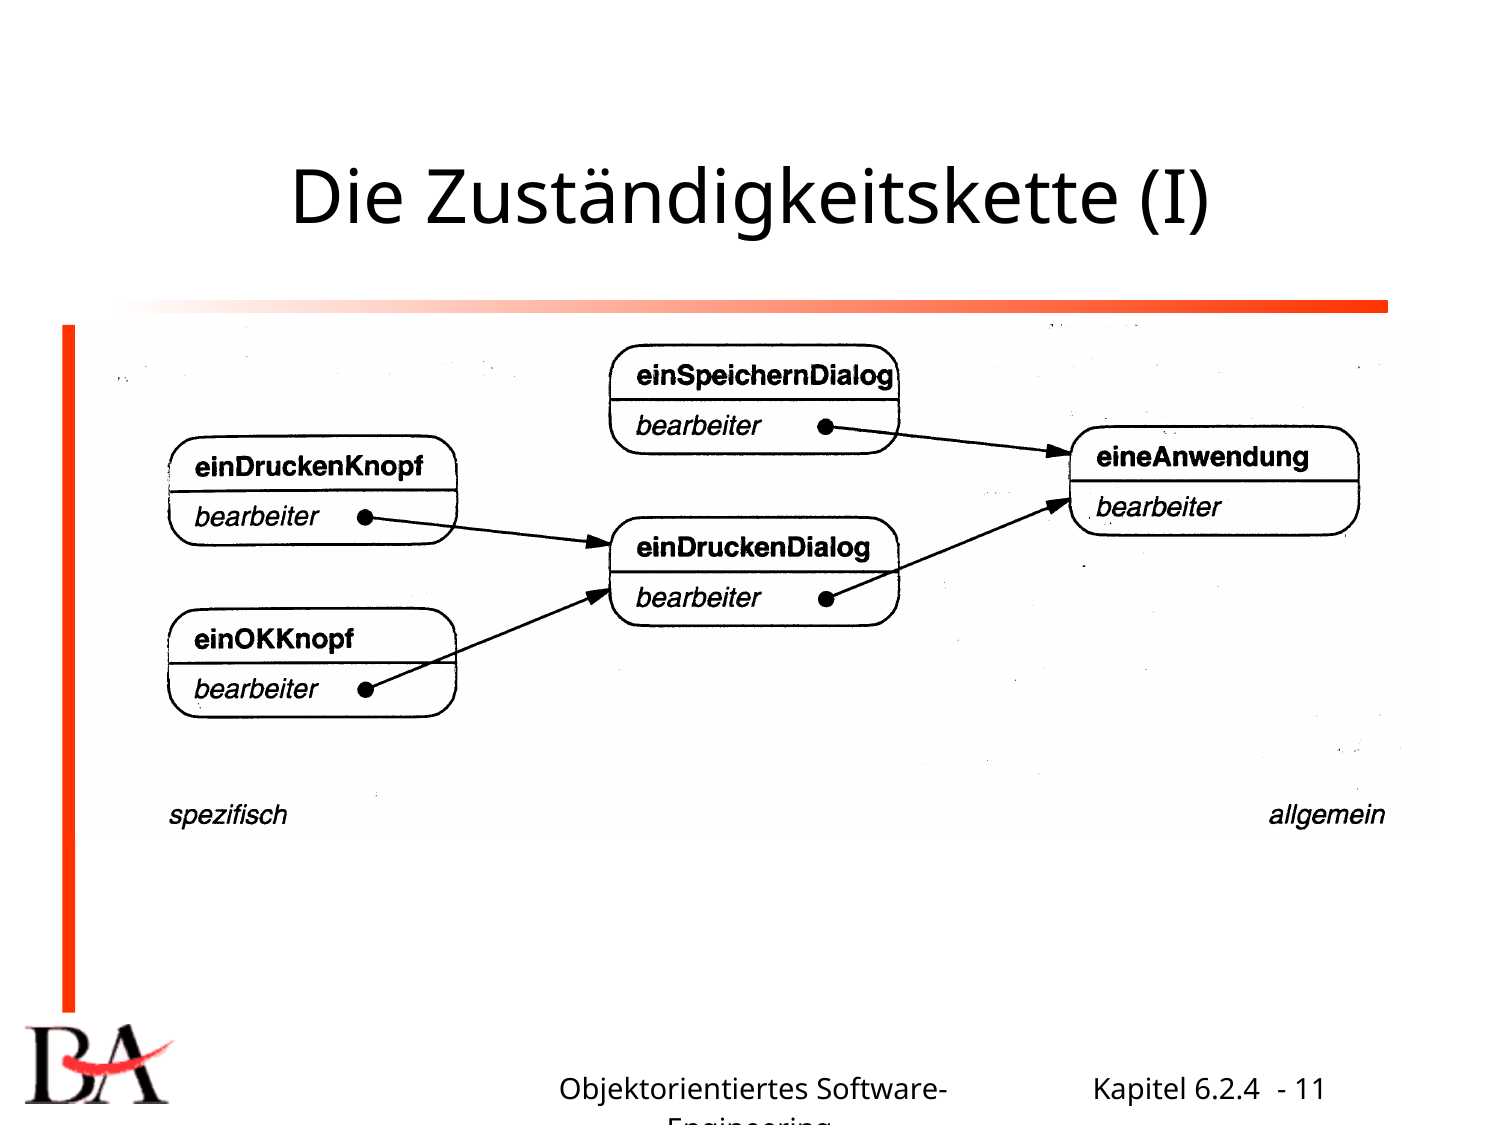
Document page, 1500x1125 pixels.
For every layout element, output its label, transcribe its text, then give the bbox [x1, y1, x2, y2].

title Die Zuständigkeitskette (I) [112, 99, 1388, 288]
picture [24, 1024, 175, 1104]
chart [75, 324, 1438, 839]
